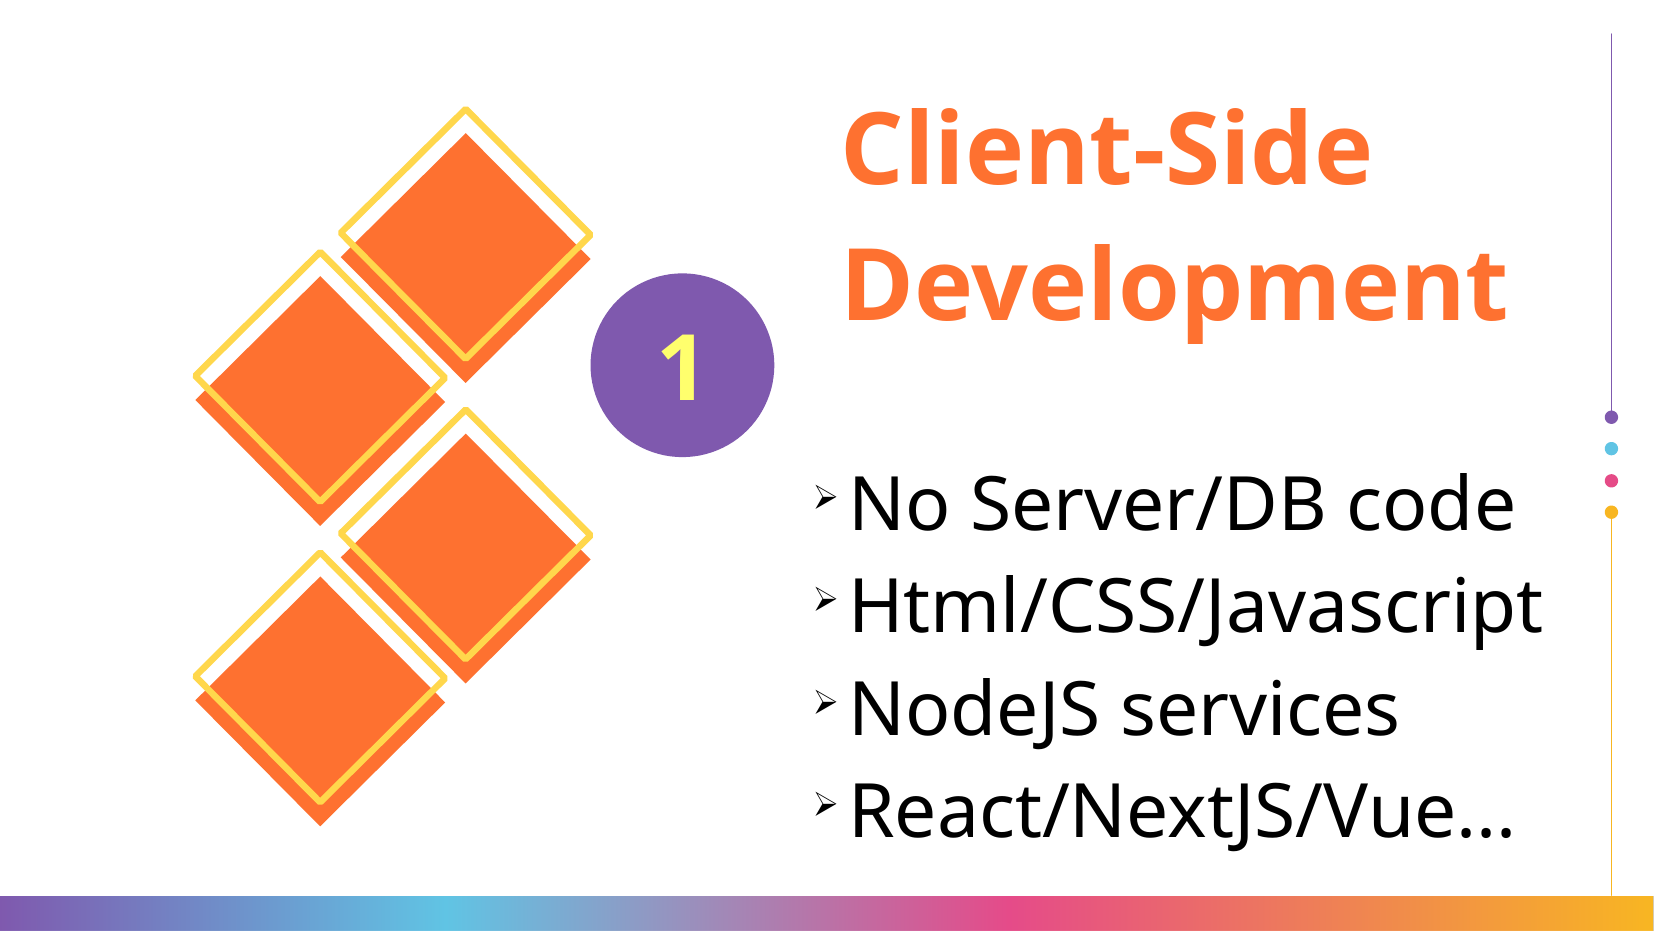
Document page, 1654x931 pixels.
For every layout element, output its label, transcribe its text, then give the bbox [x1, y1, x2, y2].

title Client-Side Development [840, 42, 1565, 384]
text_box No Server/DB code Html/CSS/Javascript NodeJS services React/NextJS/Vue... [797, 442, 1560, 867]
text_box 1 [590, 273, 775, 458]
picture [0, 896, 1654, 931]
